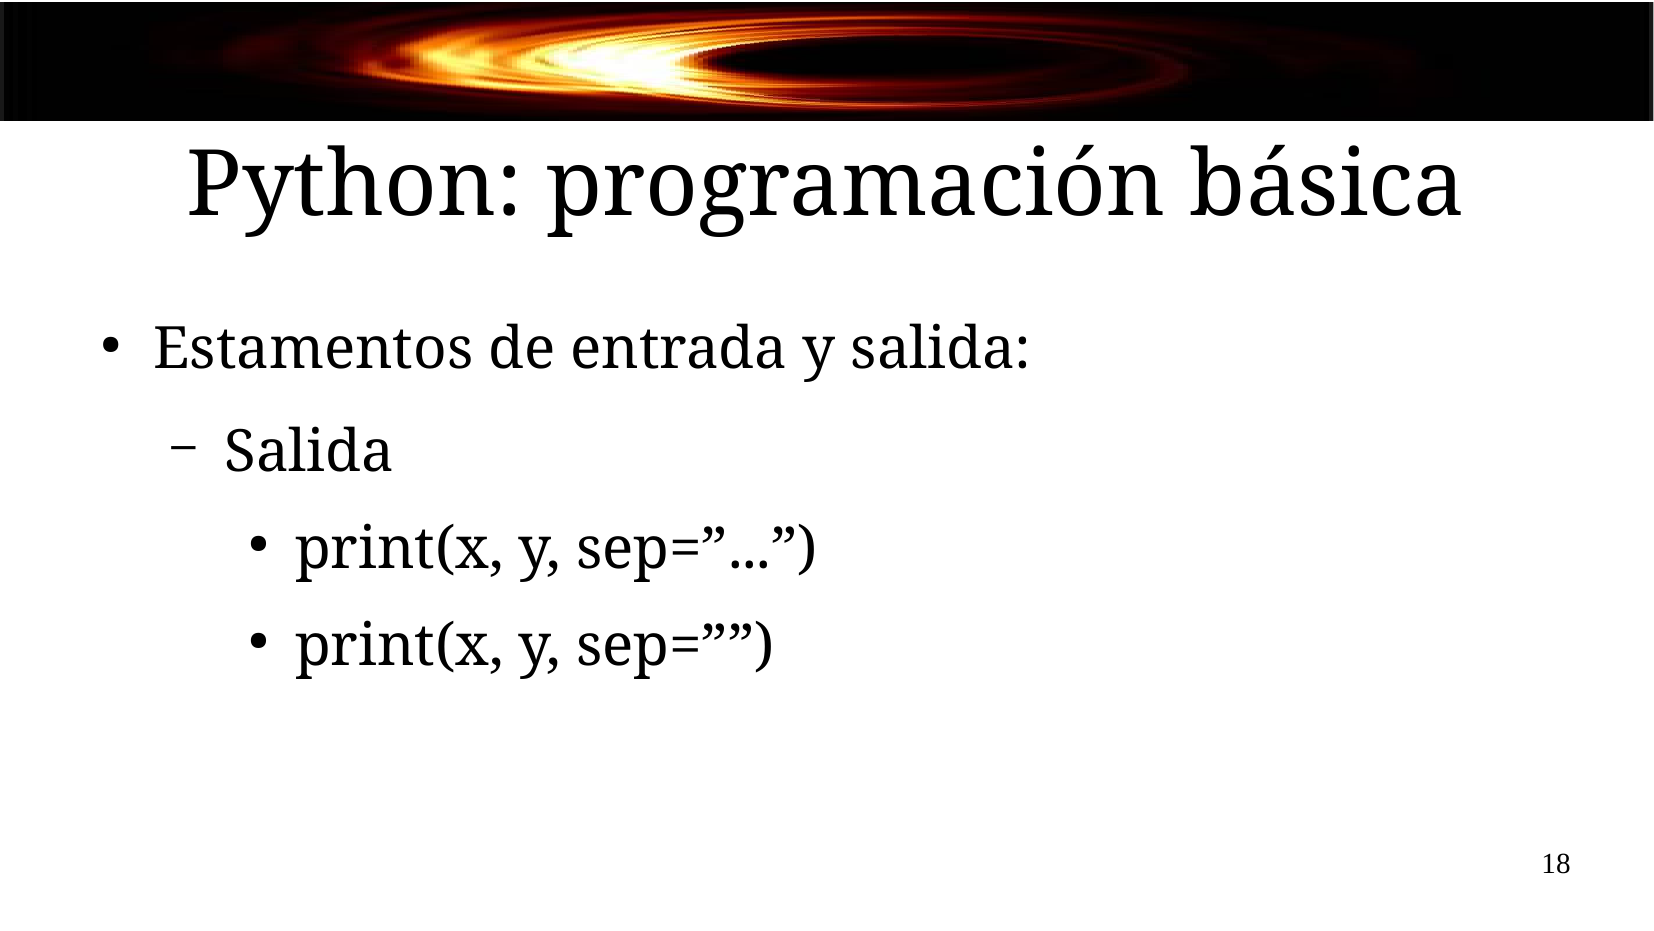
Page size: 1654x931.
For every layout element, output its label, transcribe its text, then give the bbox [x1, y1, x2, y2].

title Python: programación básica [82, 121, 1571, 258]
list Estamentos de entrada y salida: Salida print(x, y, sep=”...”) print(x, y, sep=””) [82, 306, 1571, 886]
picture [0, 2, 1654, 121]
